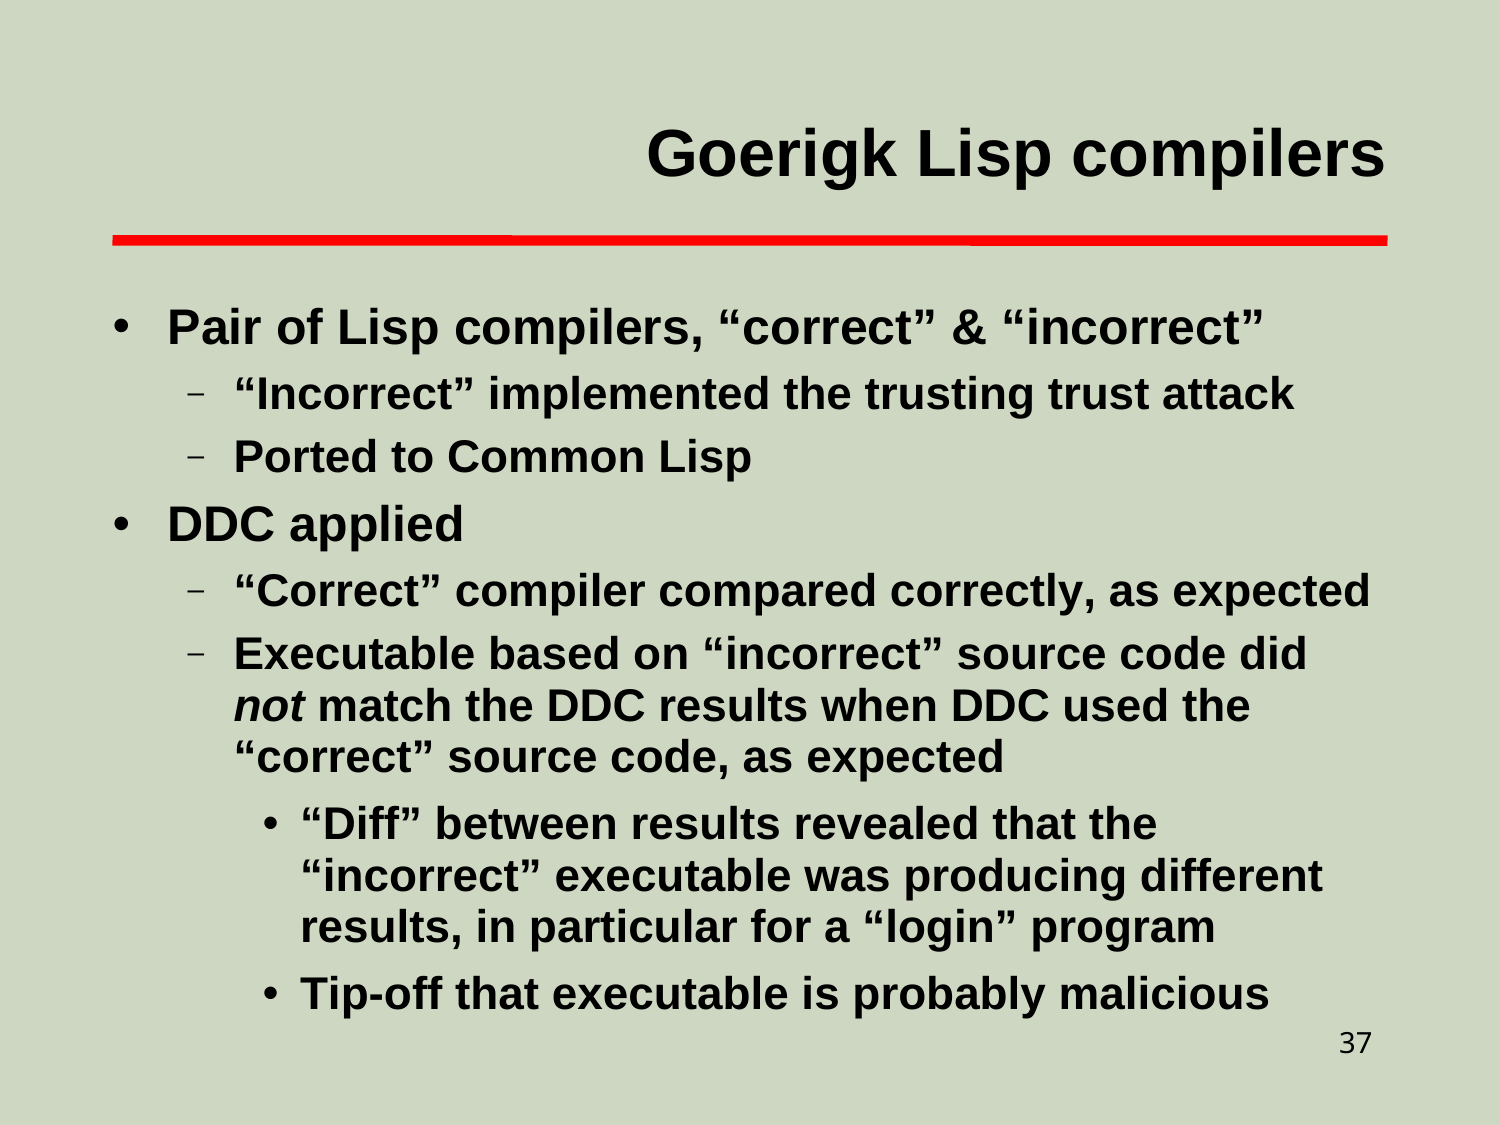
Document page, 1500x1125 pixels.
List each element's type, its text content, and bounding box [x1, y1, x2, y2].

title Goerigk Lisp compilers [124, 93, 1387, 216]
list Pair of Lisp compilers, “correct” & “incorrect” “Incorrect” implemented the trusting trust attack Ported to Common Lisp DDC applied “Correct” compiler compared correctly, as expected Executable based on “incorrect” source code did not match the DDC results when DDC used the “correct” source code, as expected “Diff” between results revealed that the “incorrect” executable was producing different results, in particular for a “login” program Tip-off that executable is probably malicious [112, 299, 1387, 1099]
